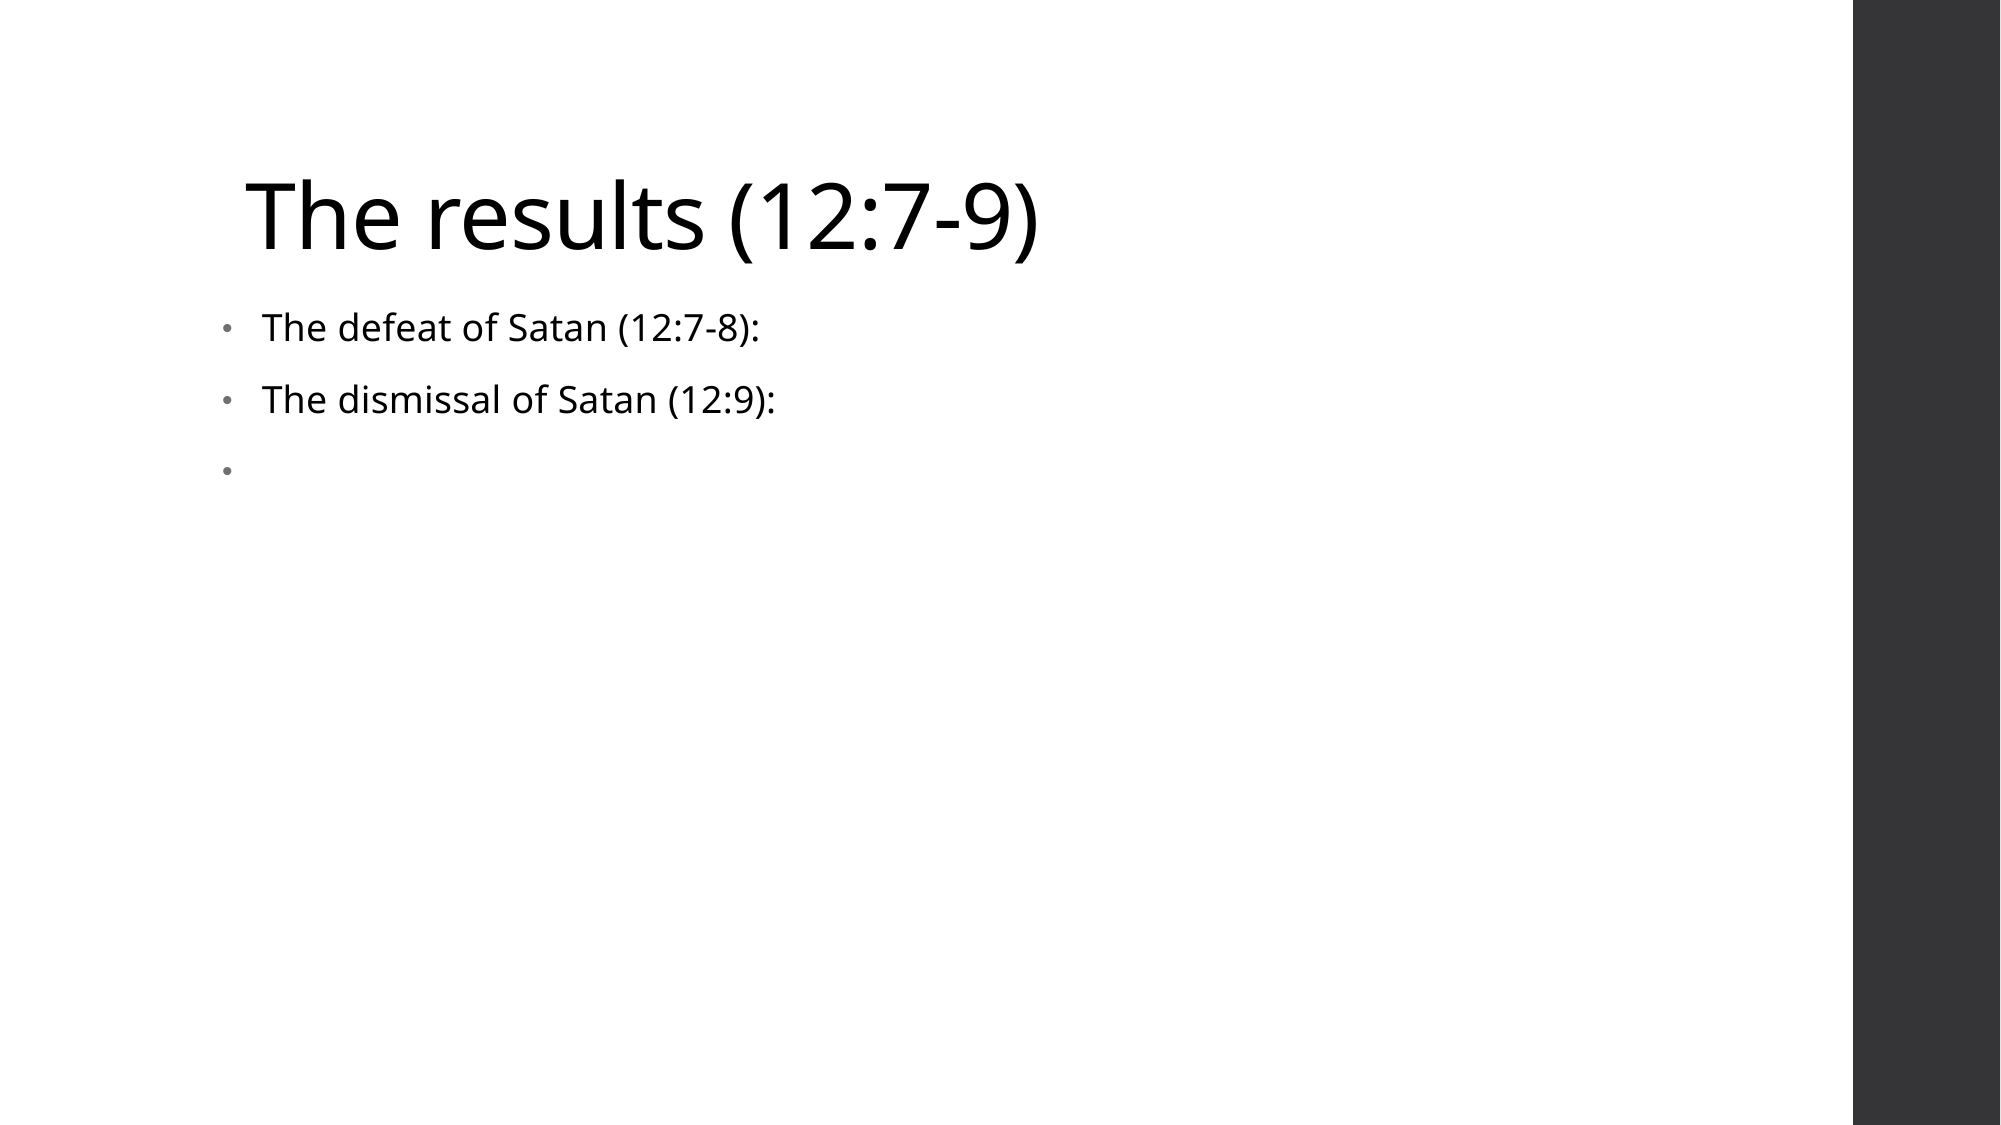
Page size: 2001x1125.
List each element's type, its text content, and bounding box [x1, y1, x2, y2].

list The defeat of Satan (12:7-8): The dismissal of Satan (12:9): [206, 299, 1617, 1014]
title The results (12:7-9) [206, 60, 1797, 278]
